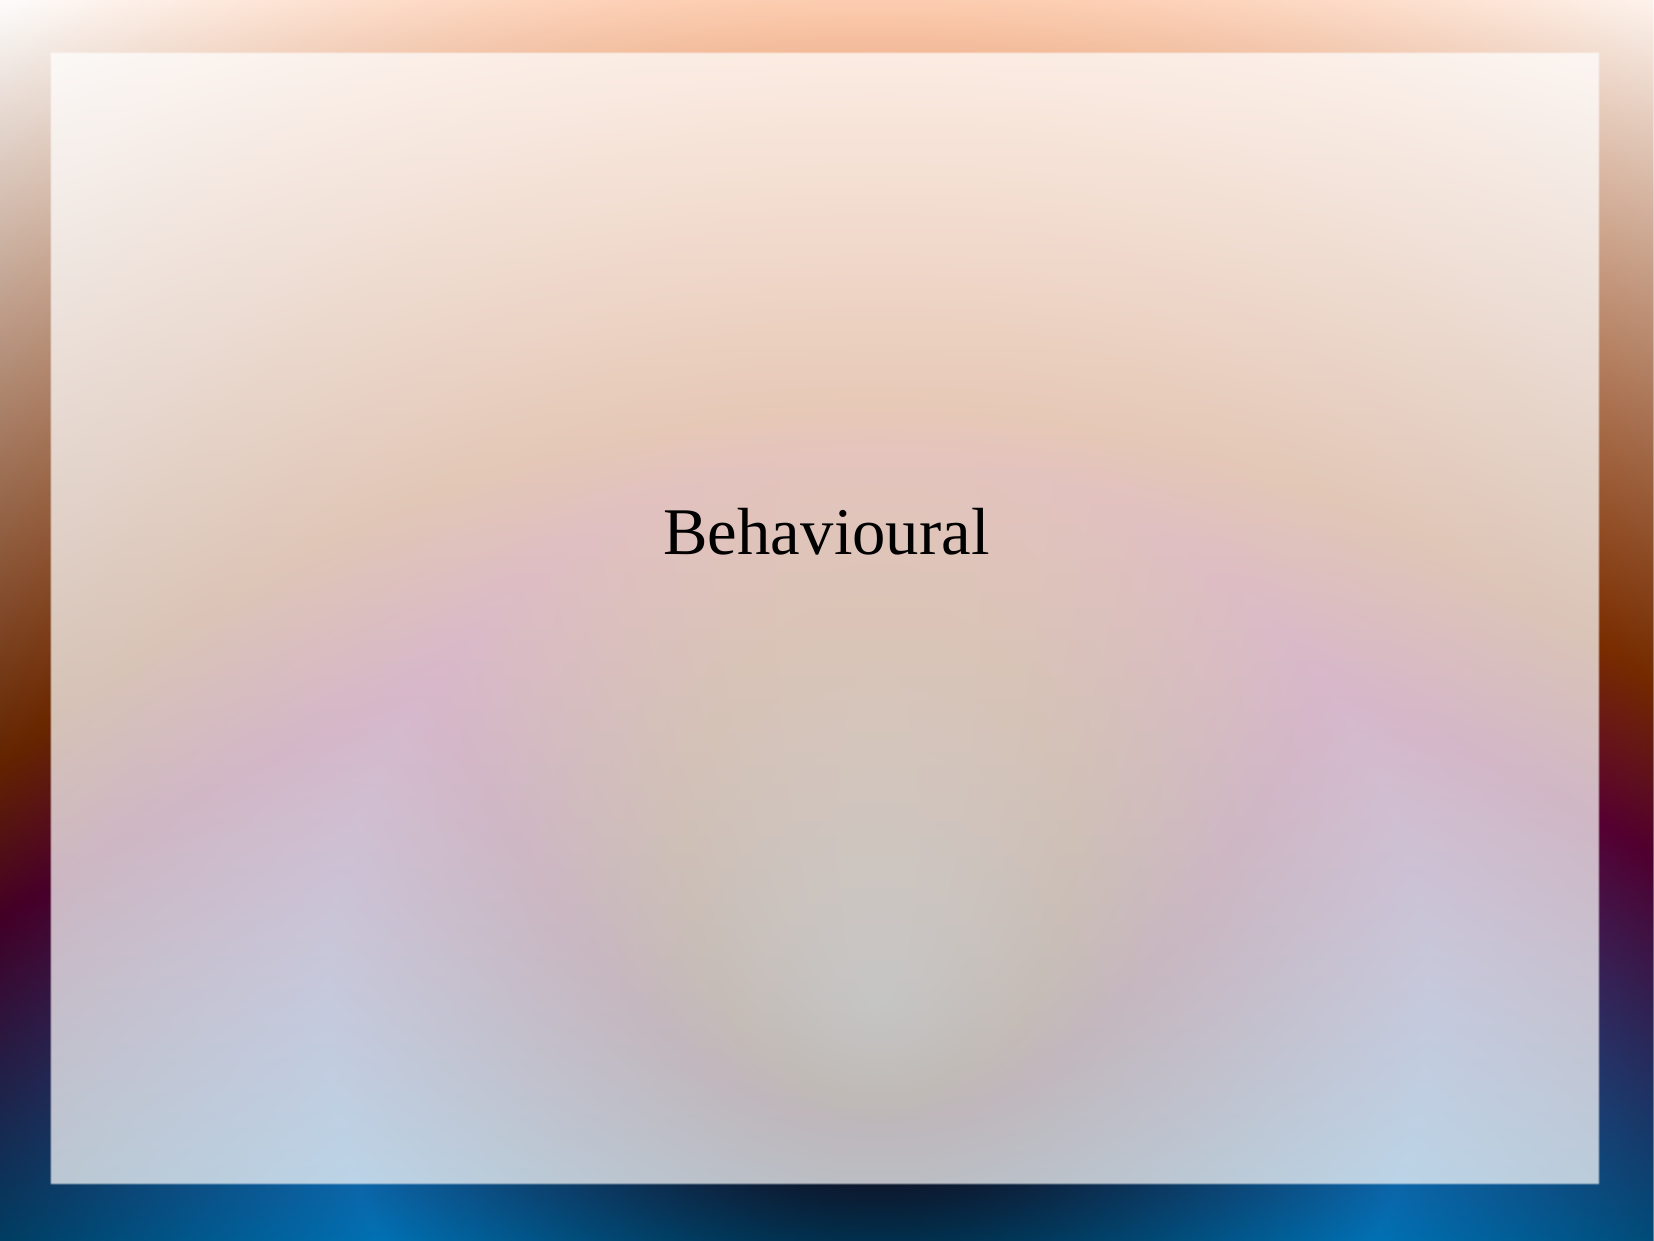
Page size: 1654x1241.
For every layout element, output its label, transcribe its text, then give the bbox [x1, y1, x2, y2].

picture [0, 0, 1654, 1241]
subtitle Behavioural [82, 55, 1571, 1010]
